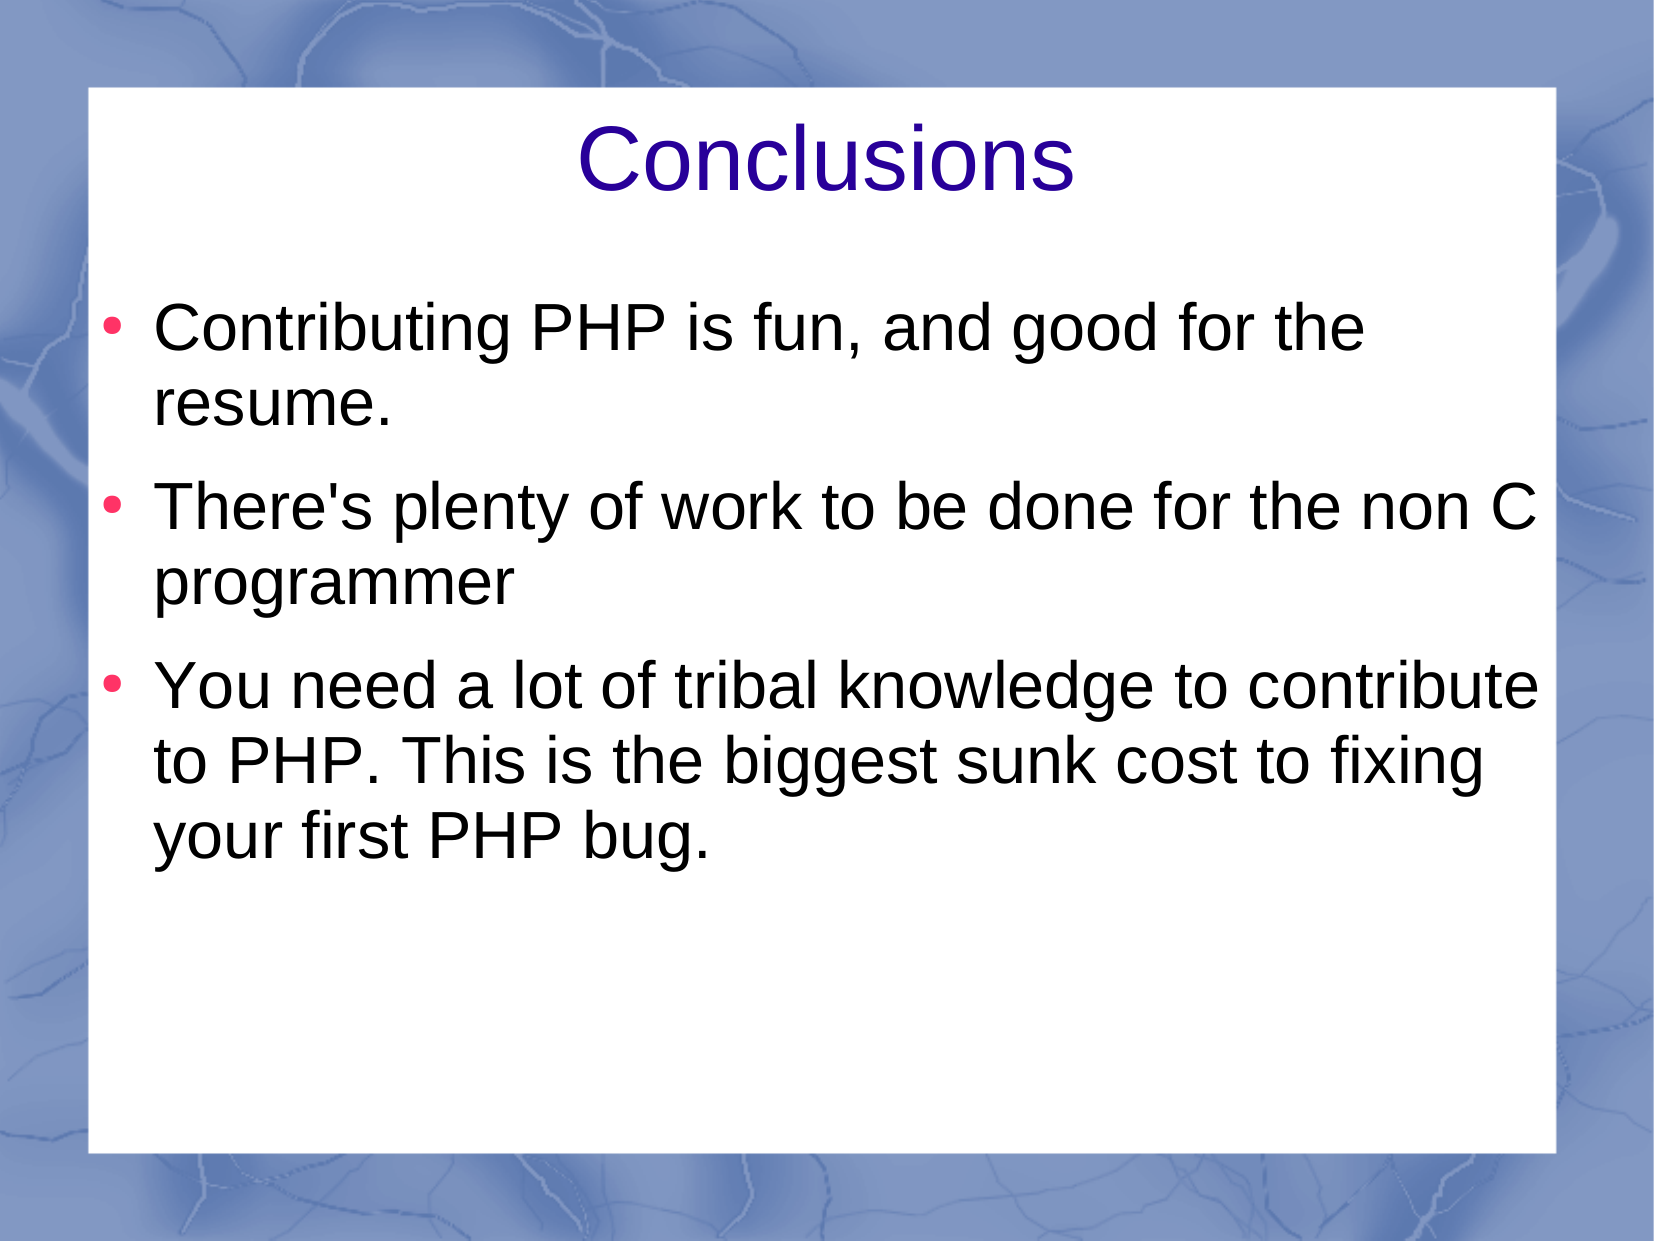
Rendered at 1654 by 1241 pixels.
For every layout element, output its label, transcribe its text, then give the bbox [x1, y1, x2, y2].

list Contributing PHP is fun, and good for the resume. There's plenty of work to be done for the non C programmer You need a lot of tribal knowledge to contribute to PHP. This is the biggest sunk cost to fixing your first PHP bug. [82, 290, 1571, 1094]
picture [0, 0, 1654, 1241]
title Conclusions [82, 62, 1571, 256]
